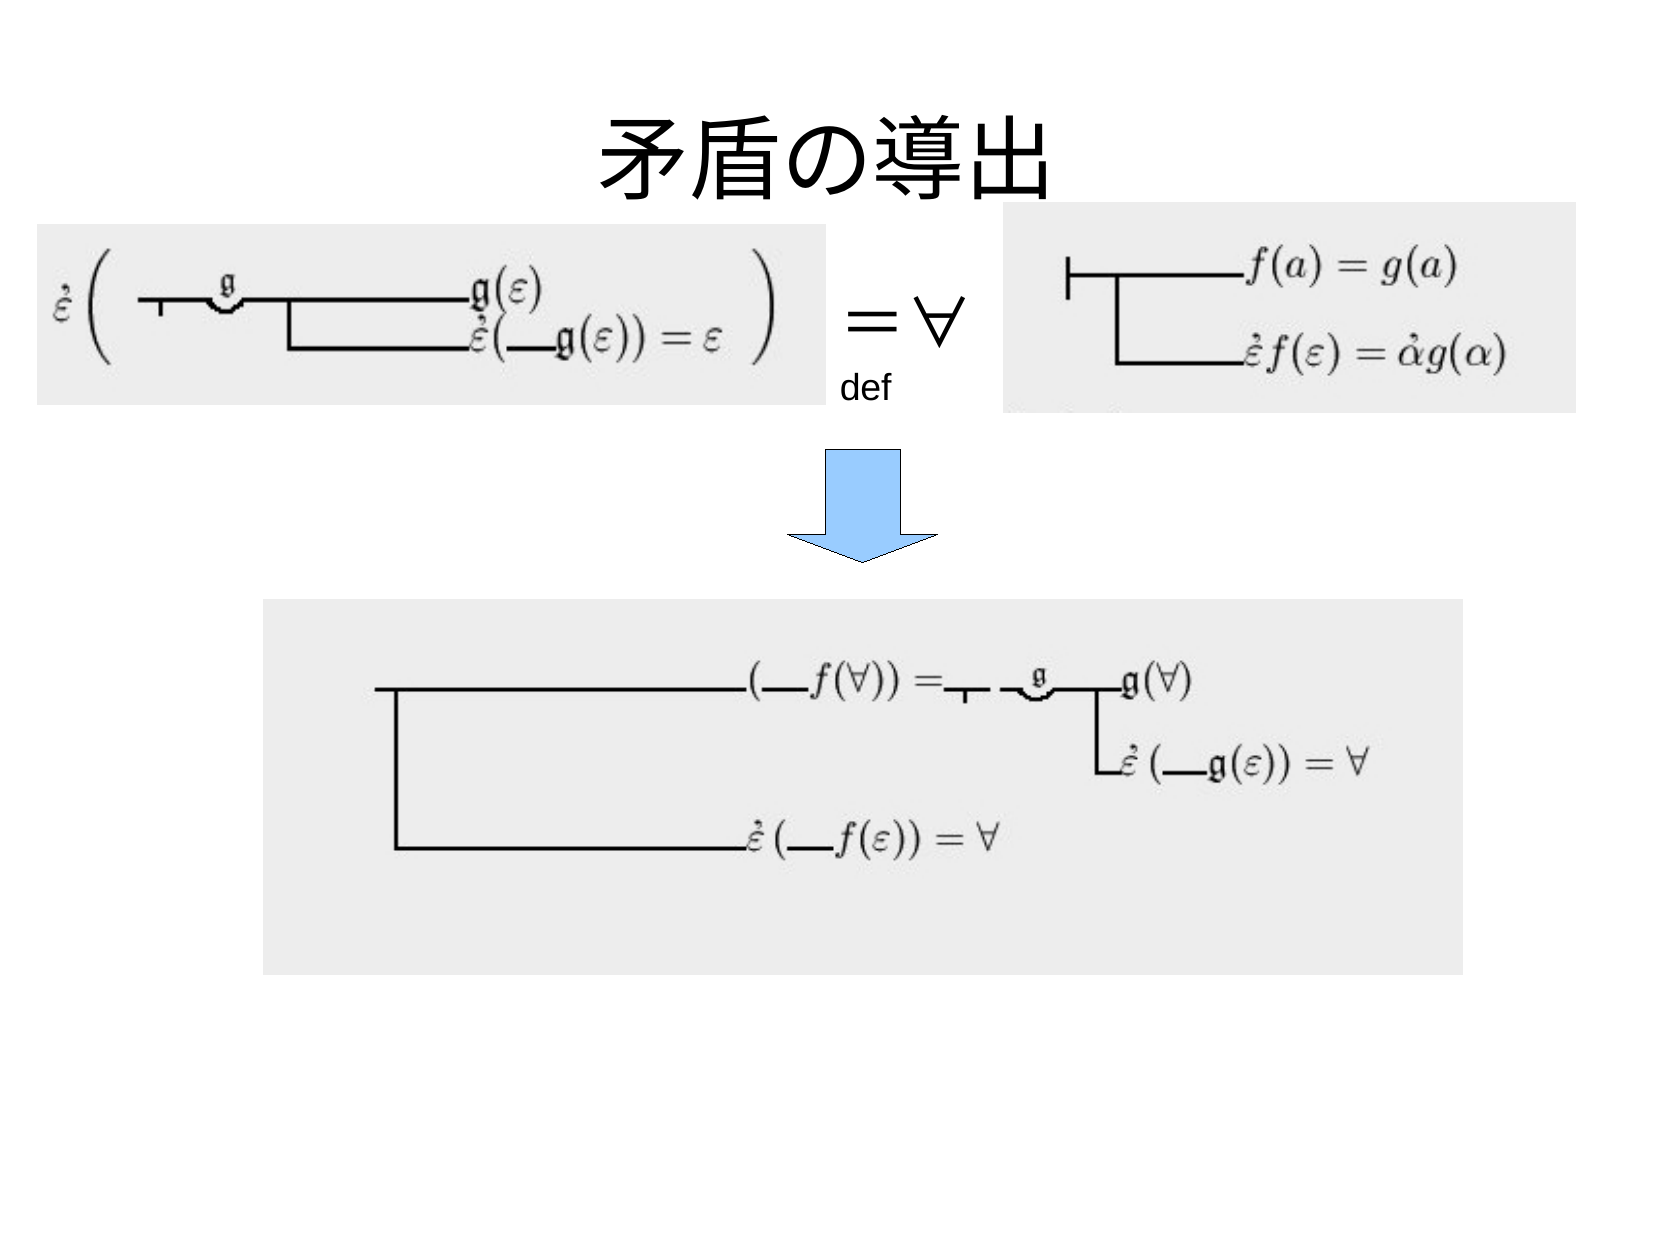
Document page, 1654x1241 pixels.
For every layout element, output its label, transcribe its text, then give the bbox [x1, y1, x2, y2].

picture [263, 599, 1463, 976]
title 矛盾の導出 [82, 56, 1571, 250]
text_box ＝∀ def [825, 262, 977, 408]
picture [37, 224, 826, 405]
text_box [787, 449, 938, 563]
picture [1003, 202, 1576, 413]
